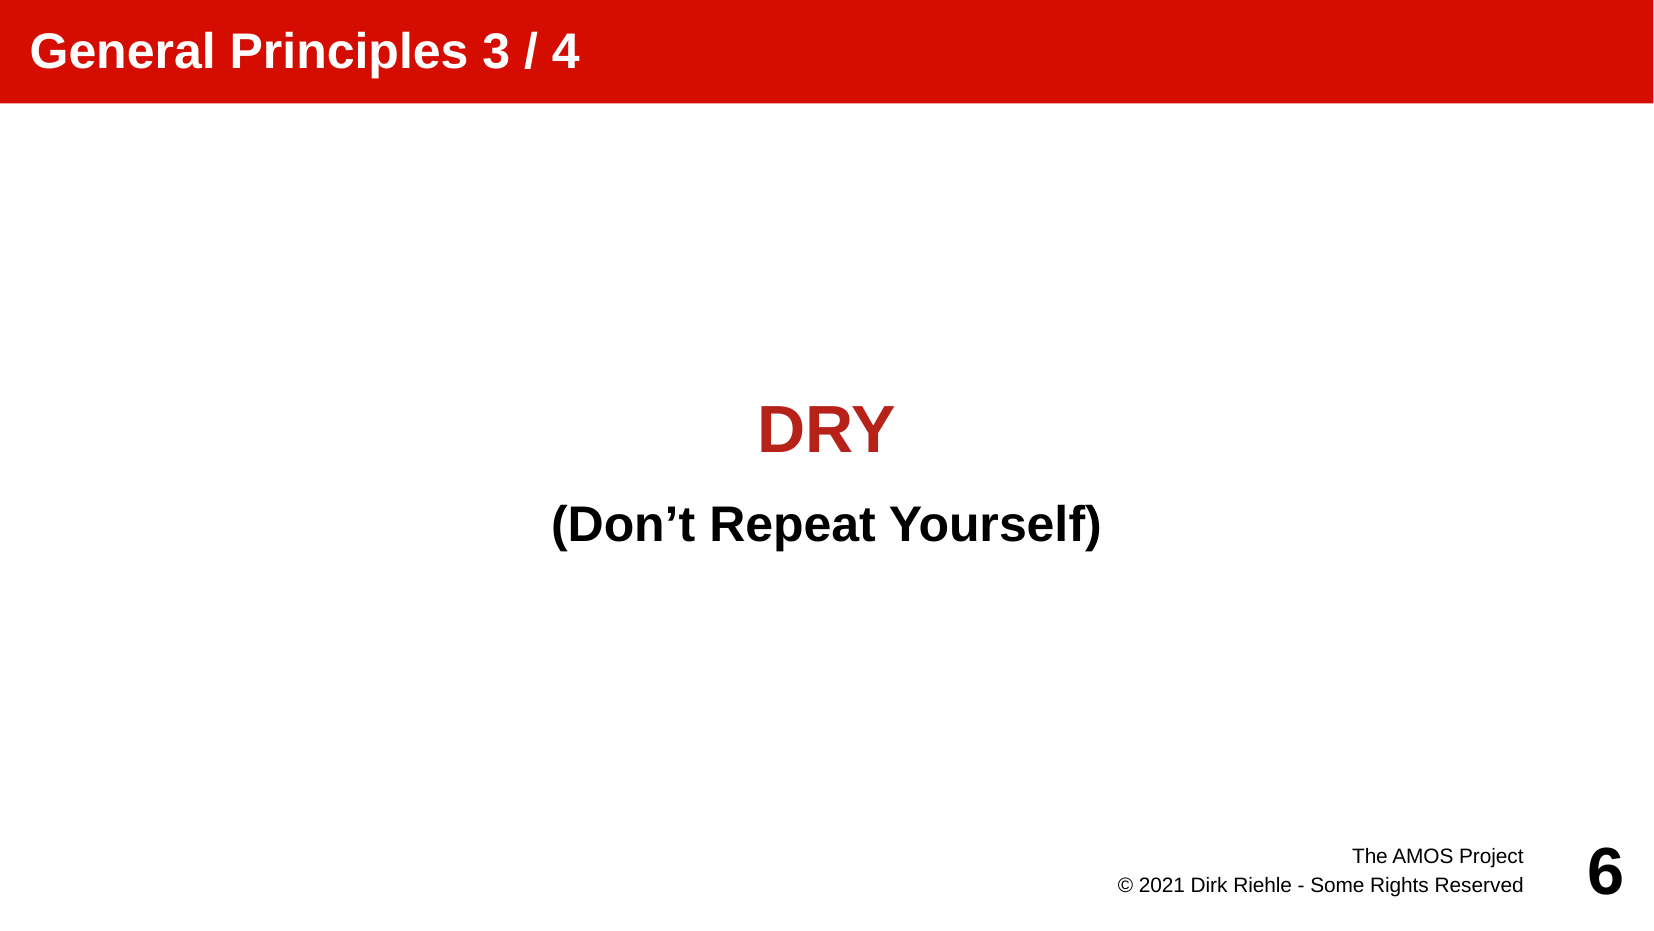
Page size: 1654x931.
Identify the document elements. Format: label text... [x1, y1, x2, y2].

title General Principles 3 / 4 [0, 0, 1654, 104]
subtitle DRY (Don’t Repeat Yourself) [29, 132, 1625, 813]
